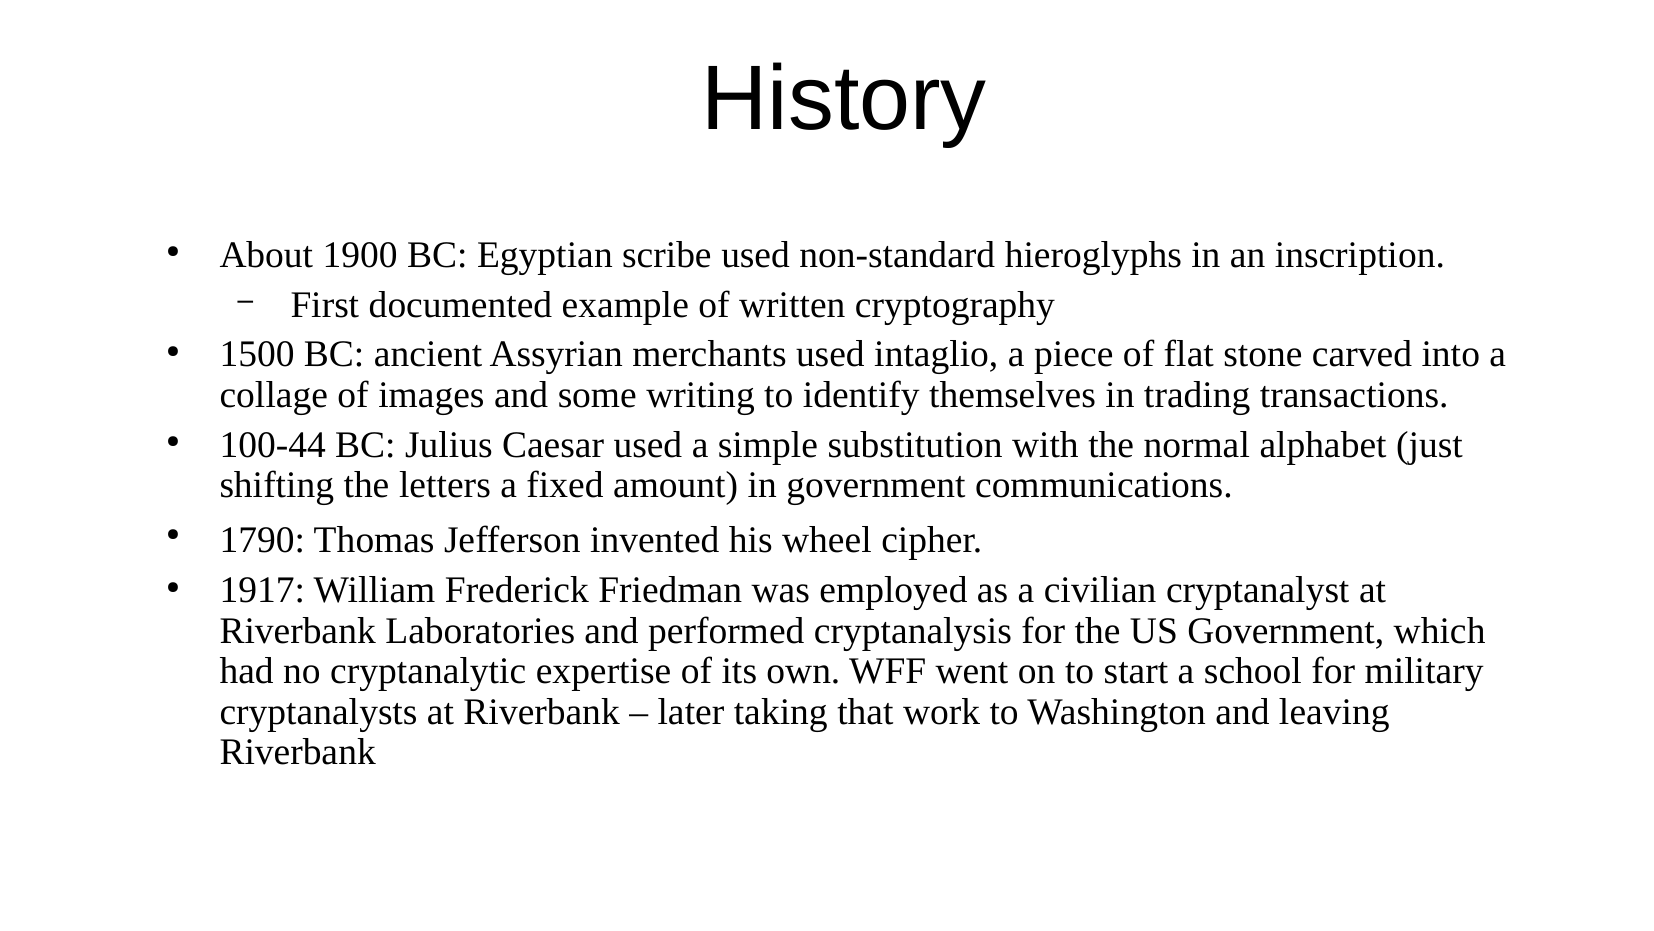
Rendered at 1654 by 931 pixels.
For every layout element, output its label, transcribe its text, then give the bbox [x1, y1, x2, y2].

list About 1900 BC: Egyptian scribe used non-standard hieroglyphs in an inscription. First documented example of written cryptography 1500 BC: ancient Assyrian merchants used intaglio, a piece of flat stone carved into a collage of images and some writing to identify themselves in trading transactions. 100-44 BC: Julius Caesar used a simple substitution with the normal alphabet (just shifting the letters a fixed amount) in government communications. 1790: Thomas Jefferson invented his wheel cipher. 1917: William Frederick Friedman was employed as a civilian cryptanalyst at Riverbank Laboratories and performed cryptanalysis for the US Government, which had no cryptanalytic expertise of its own. WFF went on to start a school for military cryptanalysts at Riverbank – later taking that work to Washington and leaving Riverbank [133, 227, 1540, 916]
title History [154, 0, 1561, 156]
